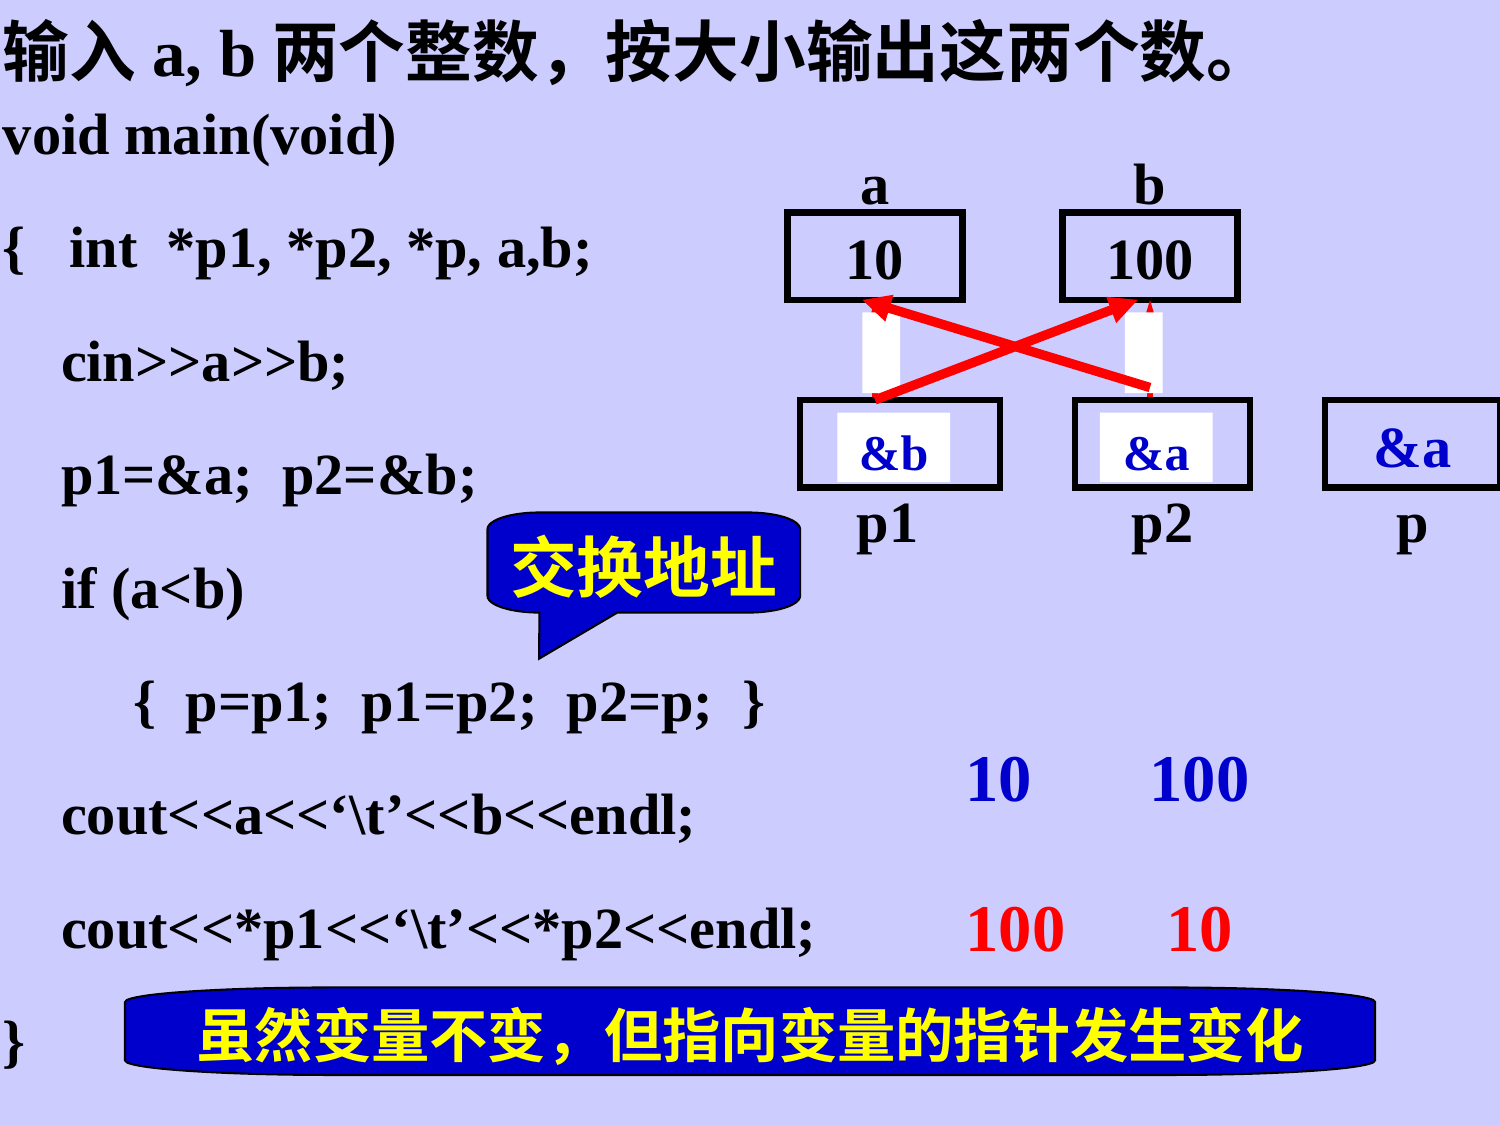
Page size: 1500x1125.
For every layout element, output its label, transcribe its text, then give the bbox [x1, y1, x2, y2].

text_box p [1324, 481, 1500, 556]
text_box &a [1099, 412, 1213, 483]
text_box p1 [799, 474, 976, 556]
text_box 交换地址 [487, 512, 801, 659]
text_box b [1062, 137, 1238, 212]
text_box [862, 312, 901, 394]
text_box &b [1074, 399, 1251, 481]
text_box &a [1324, 399, 1500, 481]
text_box [1124, 312, 1163, 394]
text_box 100 10 [962, 875, 1351, 967]
text_box 虽然变量不变，但指向变量的指针发生变化 [125, 987, 1376, 1075]
text_box a [787, 137, 963, 212]
text_box 10 [787, 212, 963, 294]
text_box void main(void) { int *p1, *p2, *p, a,b; cin>>a>>b; p1=&a; p2=&b; if (a<b) { p=p1; p1=p2; p2=p; } cout<<a<<‘\t’<<b<<endl; cout<<*p1<<‘\t’<<*p2<<endl; } [0, 87, 1363, 1076]
text_box &b [837, 412, 951, 483]
text_box 100 [1062, 212, 1238, 294]
text_box 10 100 [962, 725, 1351, 817]
text_box &a [812, 399, 976, 481]
text_box <编号> [1074, 1025, 1388, 1101]
text_box p2 [1074, 481, 1251, 556]
text_box 输入a, b两个整数，按大小输出这两个数。 [0, 0, 1377, 92]
